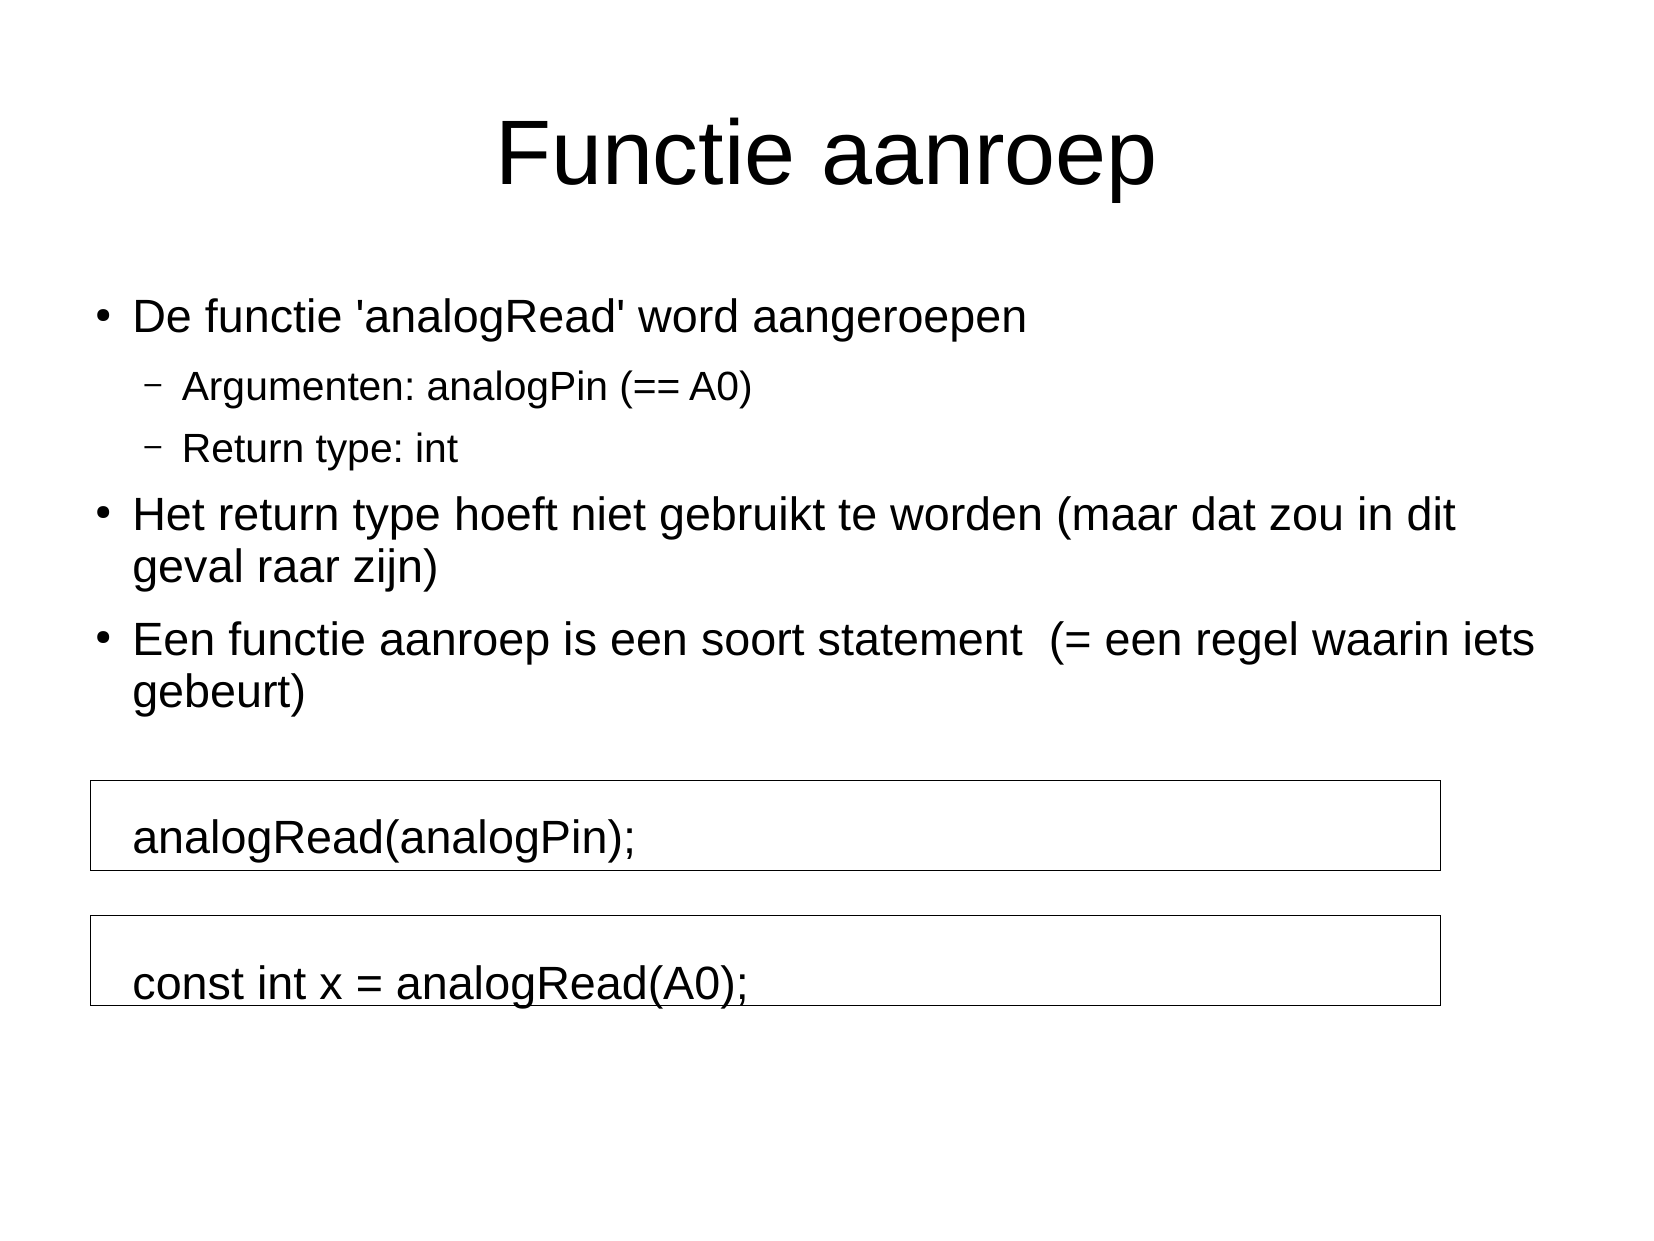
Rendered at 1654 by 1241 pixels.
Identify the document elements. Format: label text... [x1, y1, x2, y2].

title Functie aanroep [82, 49, 1571, 257]
list De functie 'analogRead' word aangeroepen Argumenten: analogPin (== A0) Return type: int Het return type hoeft niet gebruikt te worden (maar dat zou in dit geval raar zijn) Een functie aanroep is een soort statement (= een regel waarin iets gebeurt) analogRead(analogPin); const int x = analogRead(A0); [82, 290, 1571, 1010]
